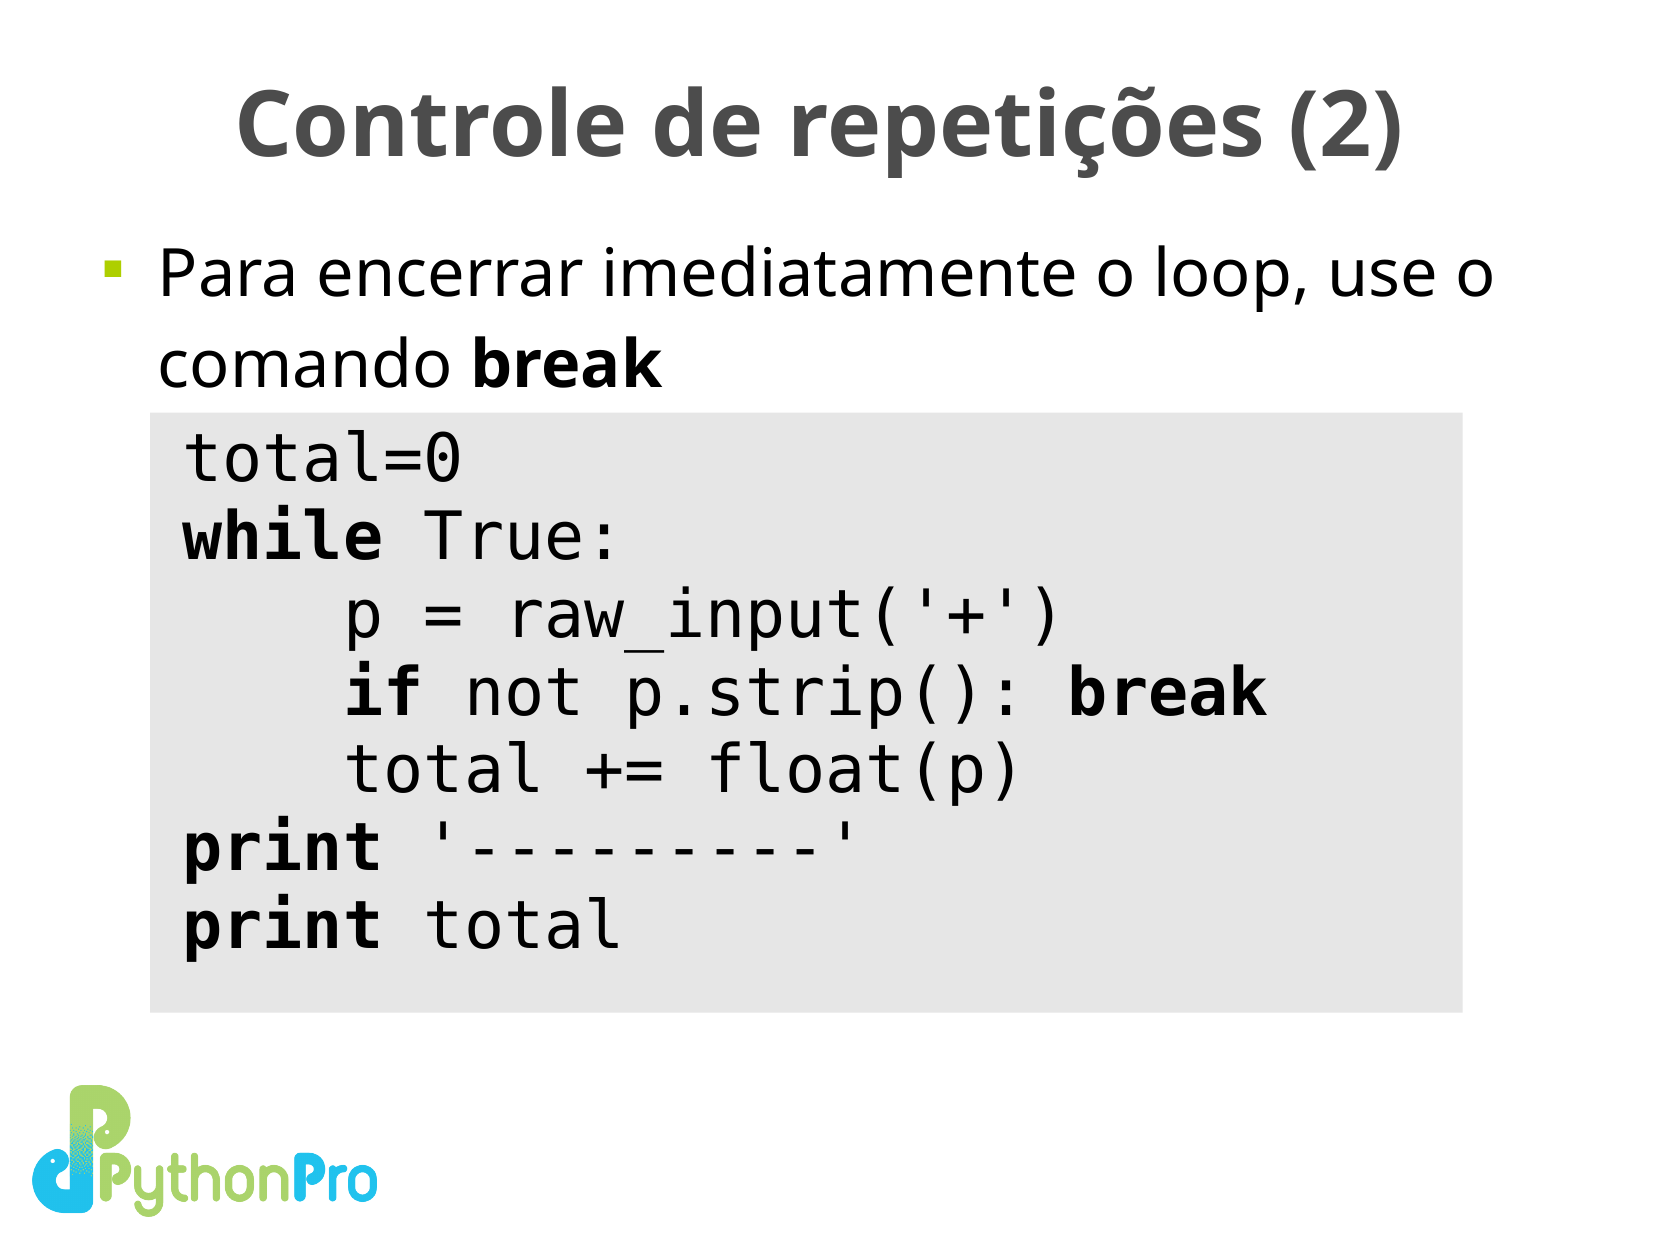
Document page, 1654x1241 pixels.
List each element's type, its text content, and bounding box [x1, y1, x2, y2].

text_box total=0 while True: p = raw_input('+') if not p.strip(): break total += float(p) print '---------' print total [150, 412, 1463, 1013]
picture [32, 1085, 377, 1217]
list Para encerrar imediatamente o loop, use o comando break [86, 225, 1576, 1088]
title Controle de repetições (2) [75, 17, 1564, 226]
